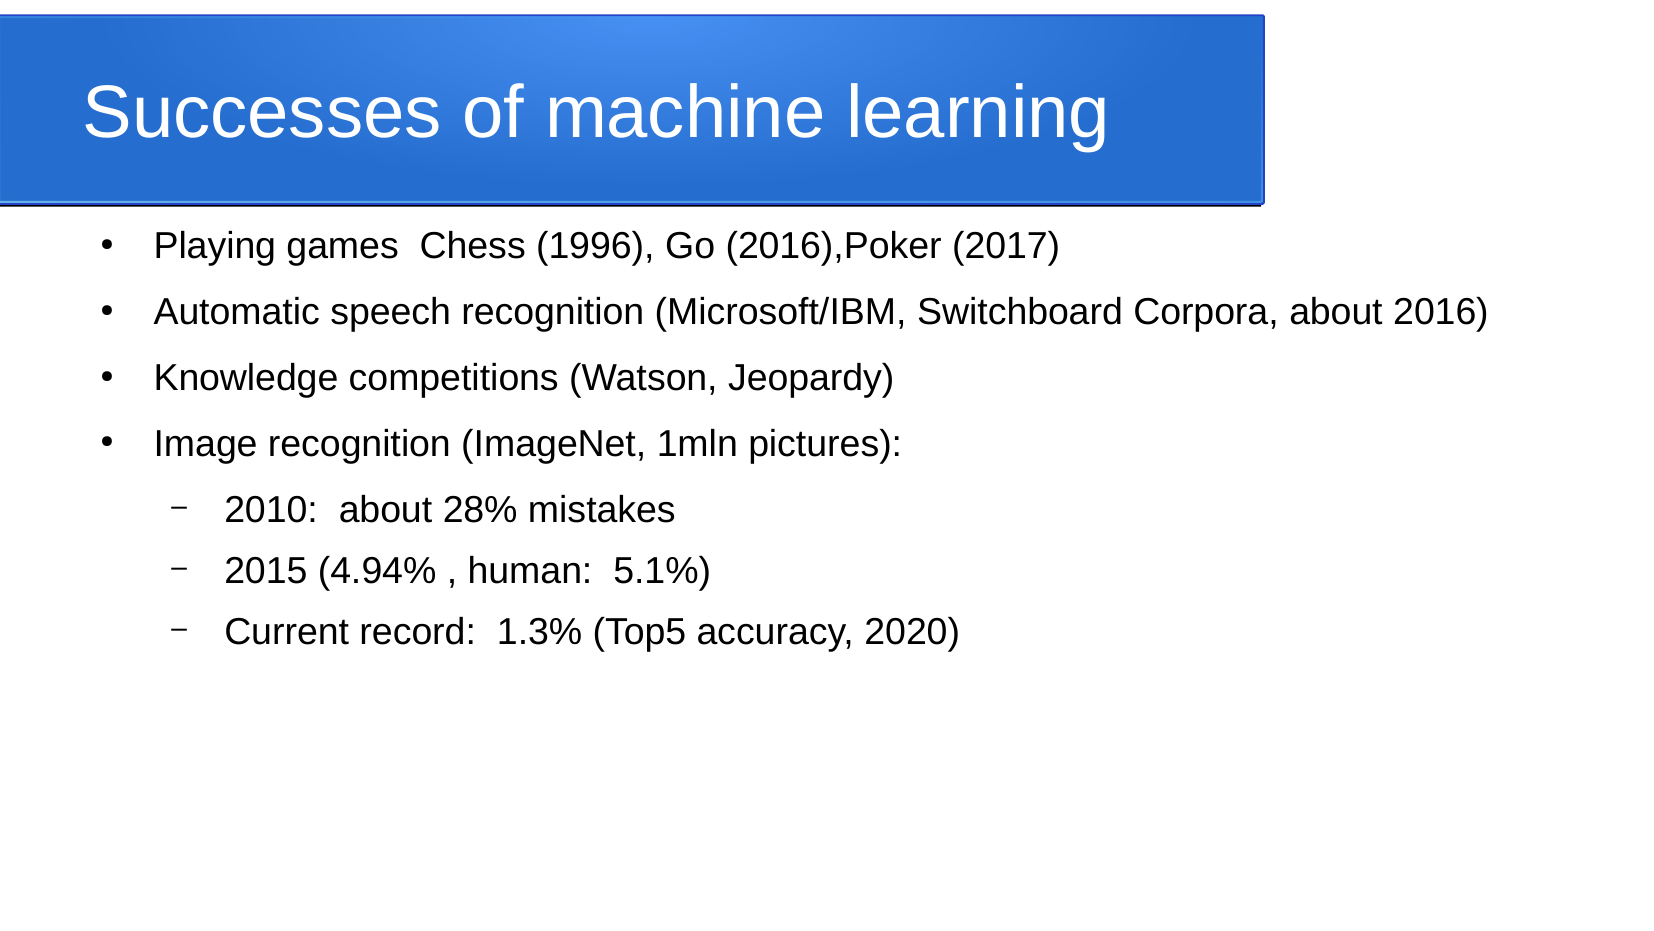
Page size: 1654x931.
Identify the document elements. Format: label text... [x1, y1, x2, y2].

list Playing games Chess (1996), Go (2016),Poker (2017) Automatic speech recognition (Microsoft/IBM, Switchboard Corpora, about 2016) Knowledge competitions (Watson, Jeopardy) Image recognition (ImageNet, 1mln pictures): 2010: about 28% mistakes 2015 (4.94% , human: 5.1%) Current record: 1.3% (Top5 accuracy, 2020) [82, 224, 1571, 764]
title Successes of machine learning [82, 35, 1235, 189]
